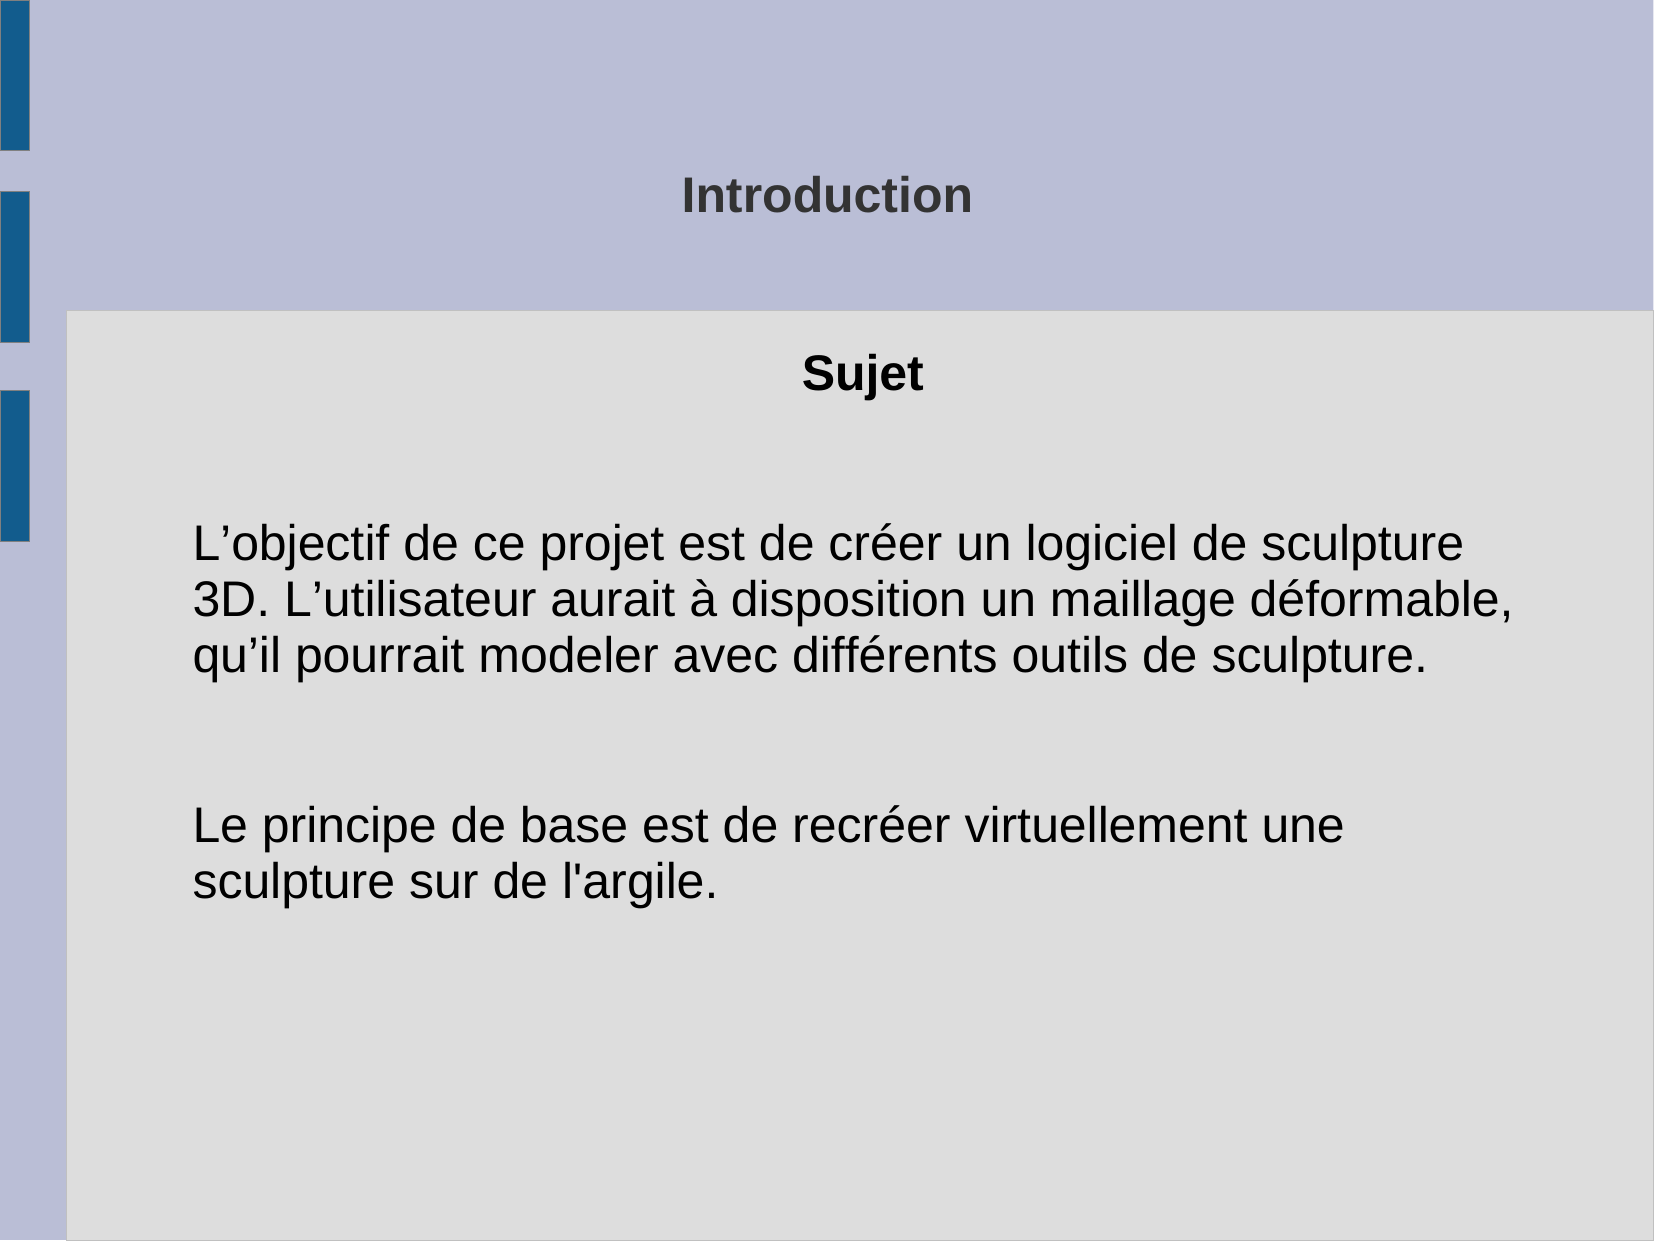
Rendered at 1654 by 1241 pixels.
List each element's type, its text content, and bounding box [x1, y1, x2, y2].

list Sujet L’objectif de ce projet est de créer un logiciel de sculpture 3D. L’utilisateur aurait à disposition un maillage déformable, qu’il pourrait modeler avec différents outils de sculpture. Le principe de base est de recréer virtuellement une sculpture sur de l'argile. [121, 344, 1534, 1065]
title Introduction [121, 91, 1534, 299]
